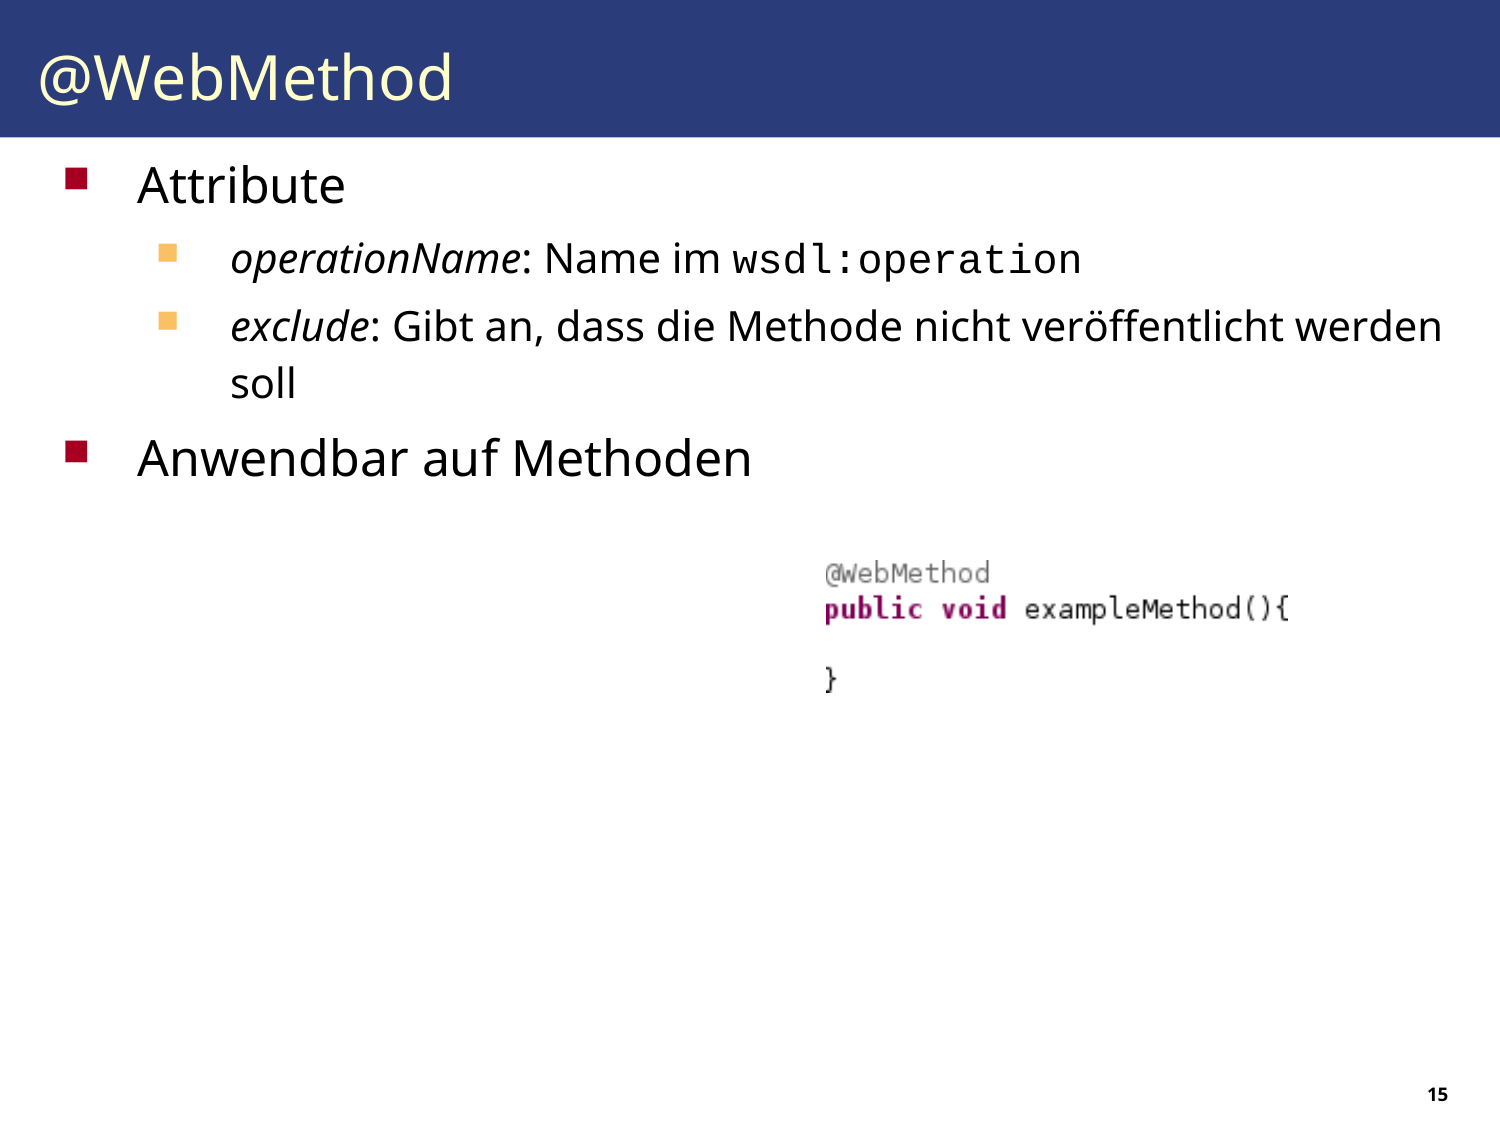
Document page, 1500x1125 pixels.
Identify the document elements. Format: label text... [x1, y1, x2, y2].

list Attribute operationName: Name im wsdl:operation exclude: Gibt an, dass die Methode nicht veröffentlicht werden soll Anwendbar auf Methoden [62, 149, 1449, 1072]
text_box <Nummer> [1412, 1077, 1500, 1117]
picture [826, 560, 1288, 693]
text_box @WebMethod [37, 0, 1476, 151]
